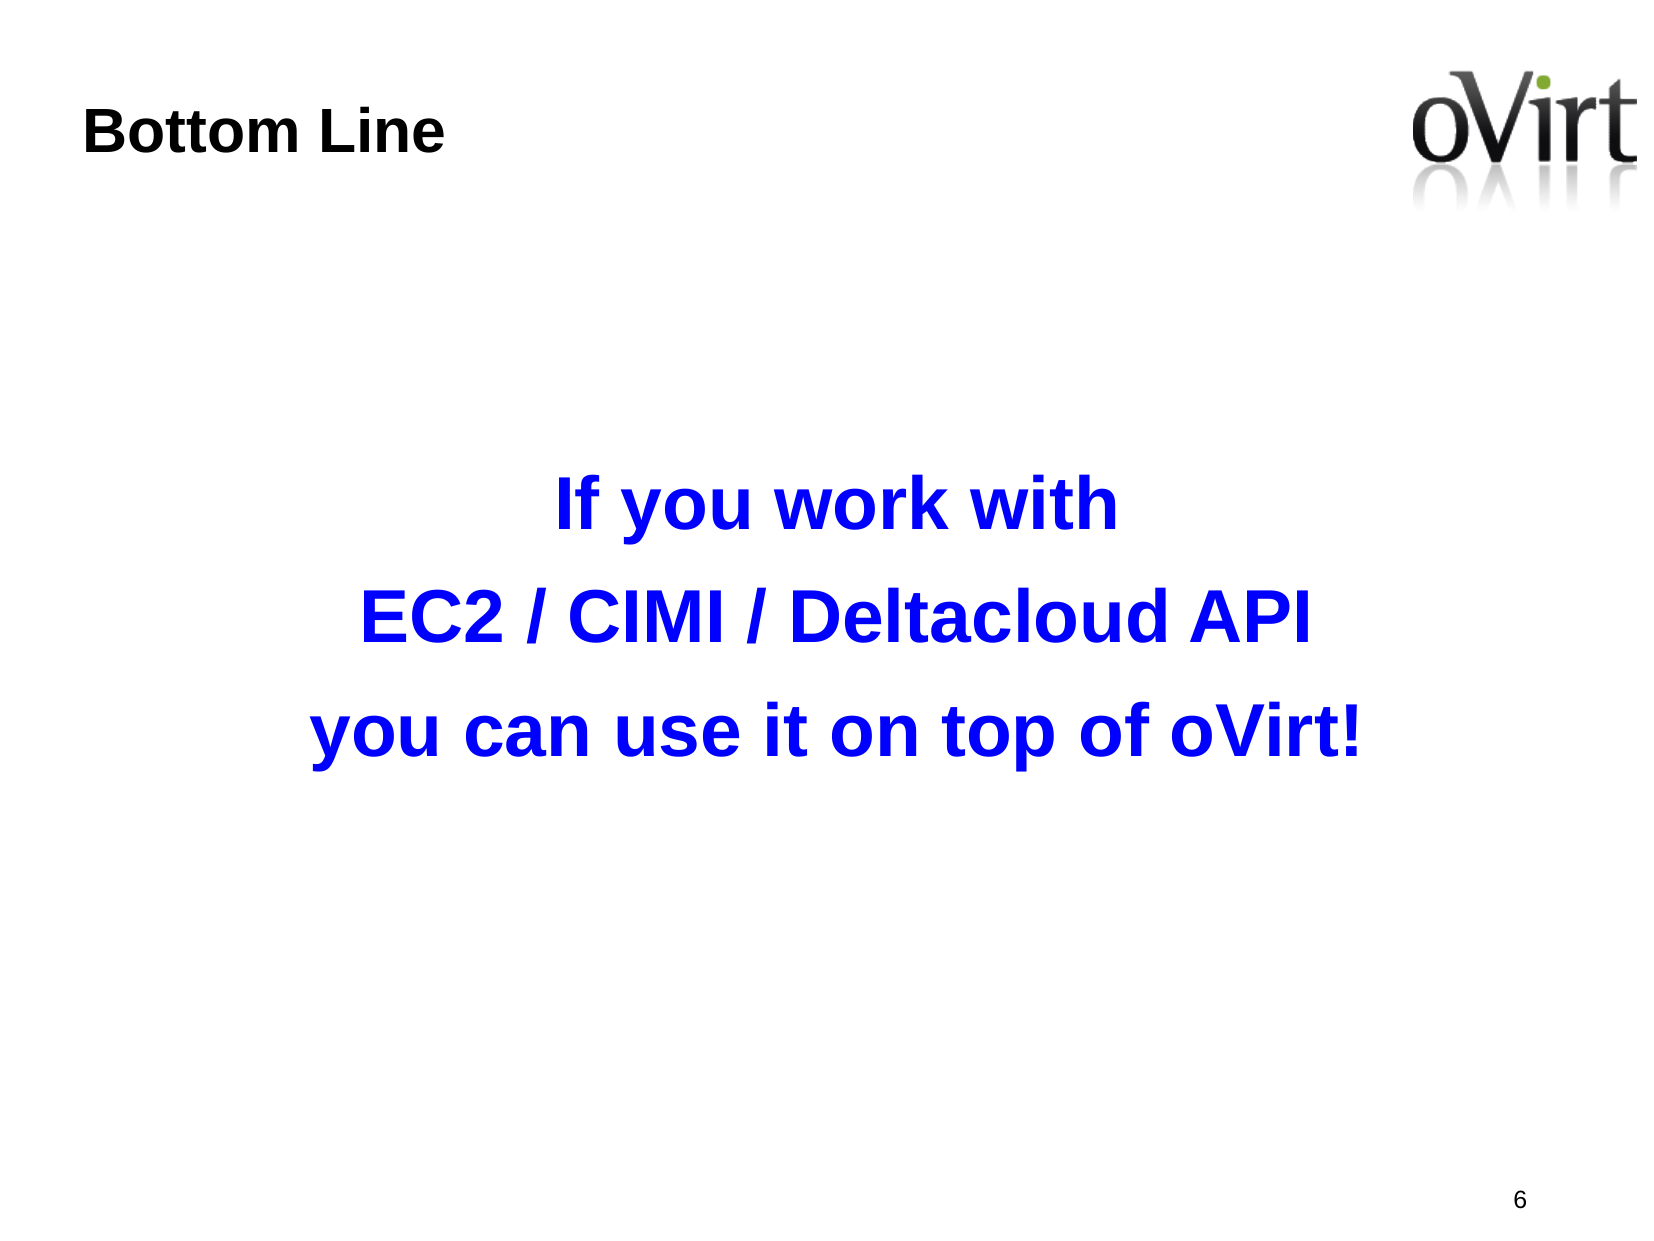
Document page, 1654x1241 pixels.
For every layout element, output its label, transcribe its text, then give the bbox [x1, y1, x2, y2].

list If you work with EC2 / CIMI / Deltacloud API you can use it on top of oVirt! [63, 234, 1552, 1028]
title Bottom Line [82, 37, 1303, 226]
picture [1413, 63, 1637, 212]
